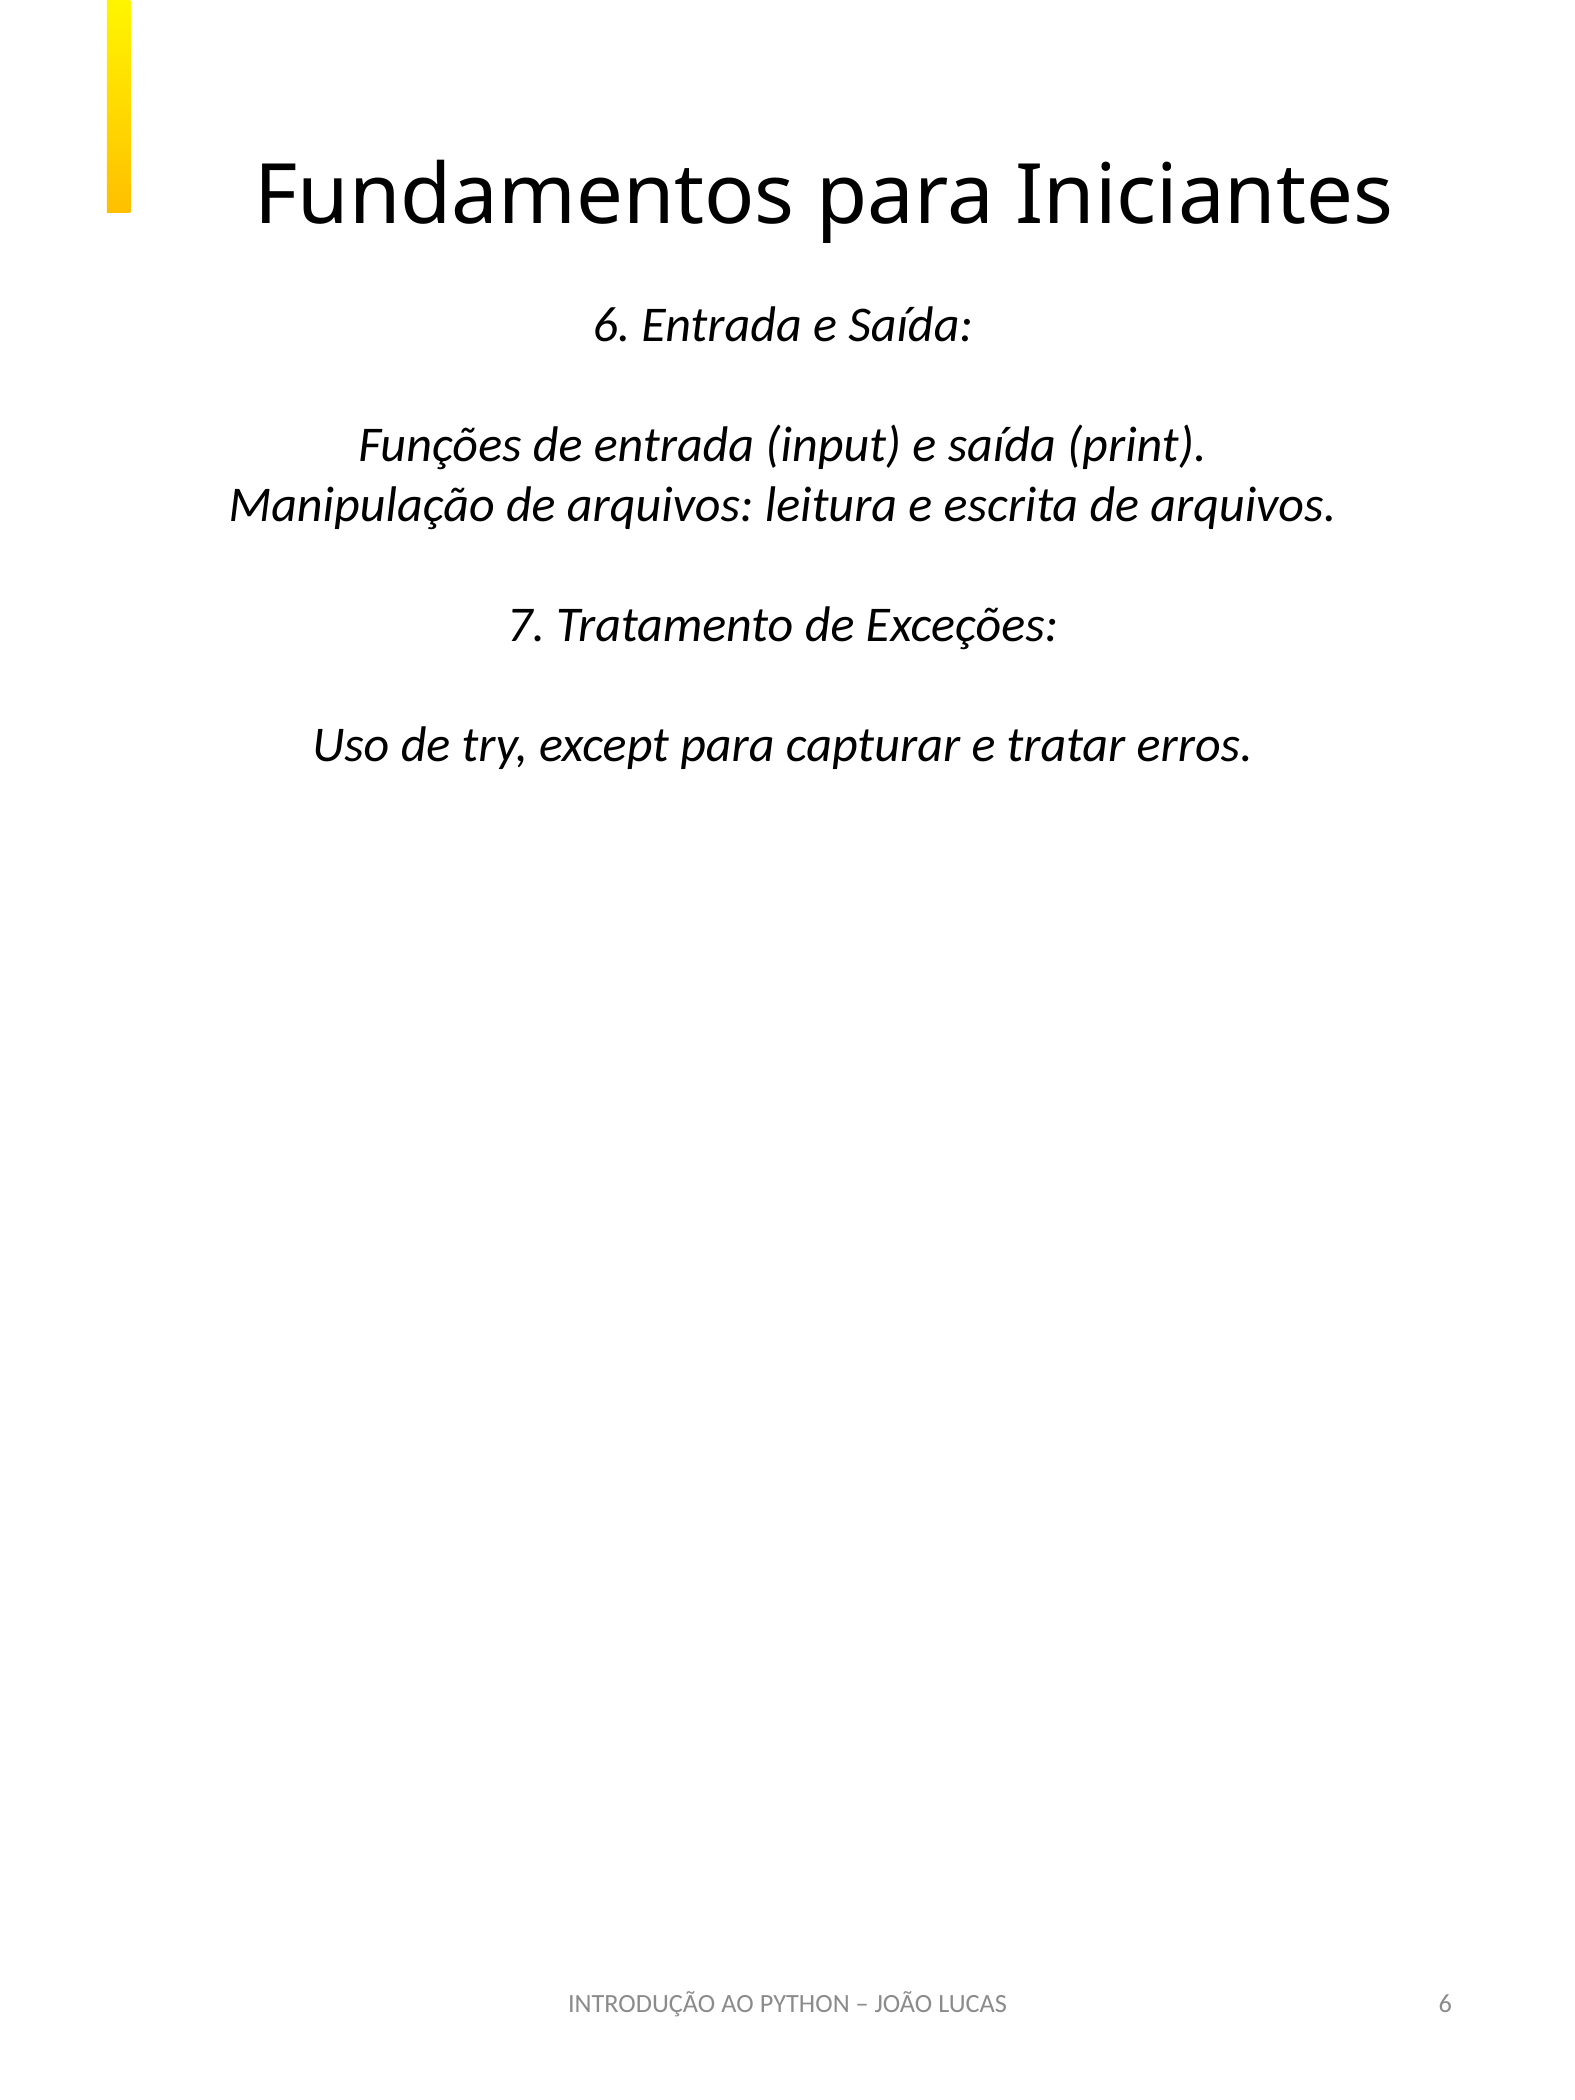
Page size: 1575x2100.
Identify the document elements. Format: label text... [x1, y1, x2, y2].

footer INTRODUÇÃO AO PYTHON – JOÃO LUCAS [521, 1946, 1054, 2059]
text_box 6. Entrada e Saída: Funções de entrada (input) e saída (print). Manipulação de arquivos: leitura e escrita de arquivos. 7. Tratamento de Exceções: Uso de try, except para capturar e tratar erros. [141, 284, 1424, 840]
text_box [106, 0, 131, 213]
text_box Fundamentos para Iniciantes [239, 132, 1522, 248]
slide_number <número> [1112, 1946, 1467, 2059]
